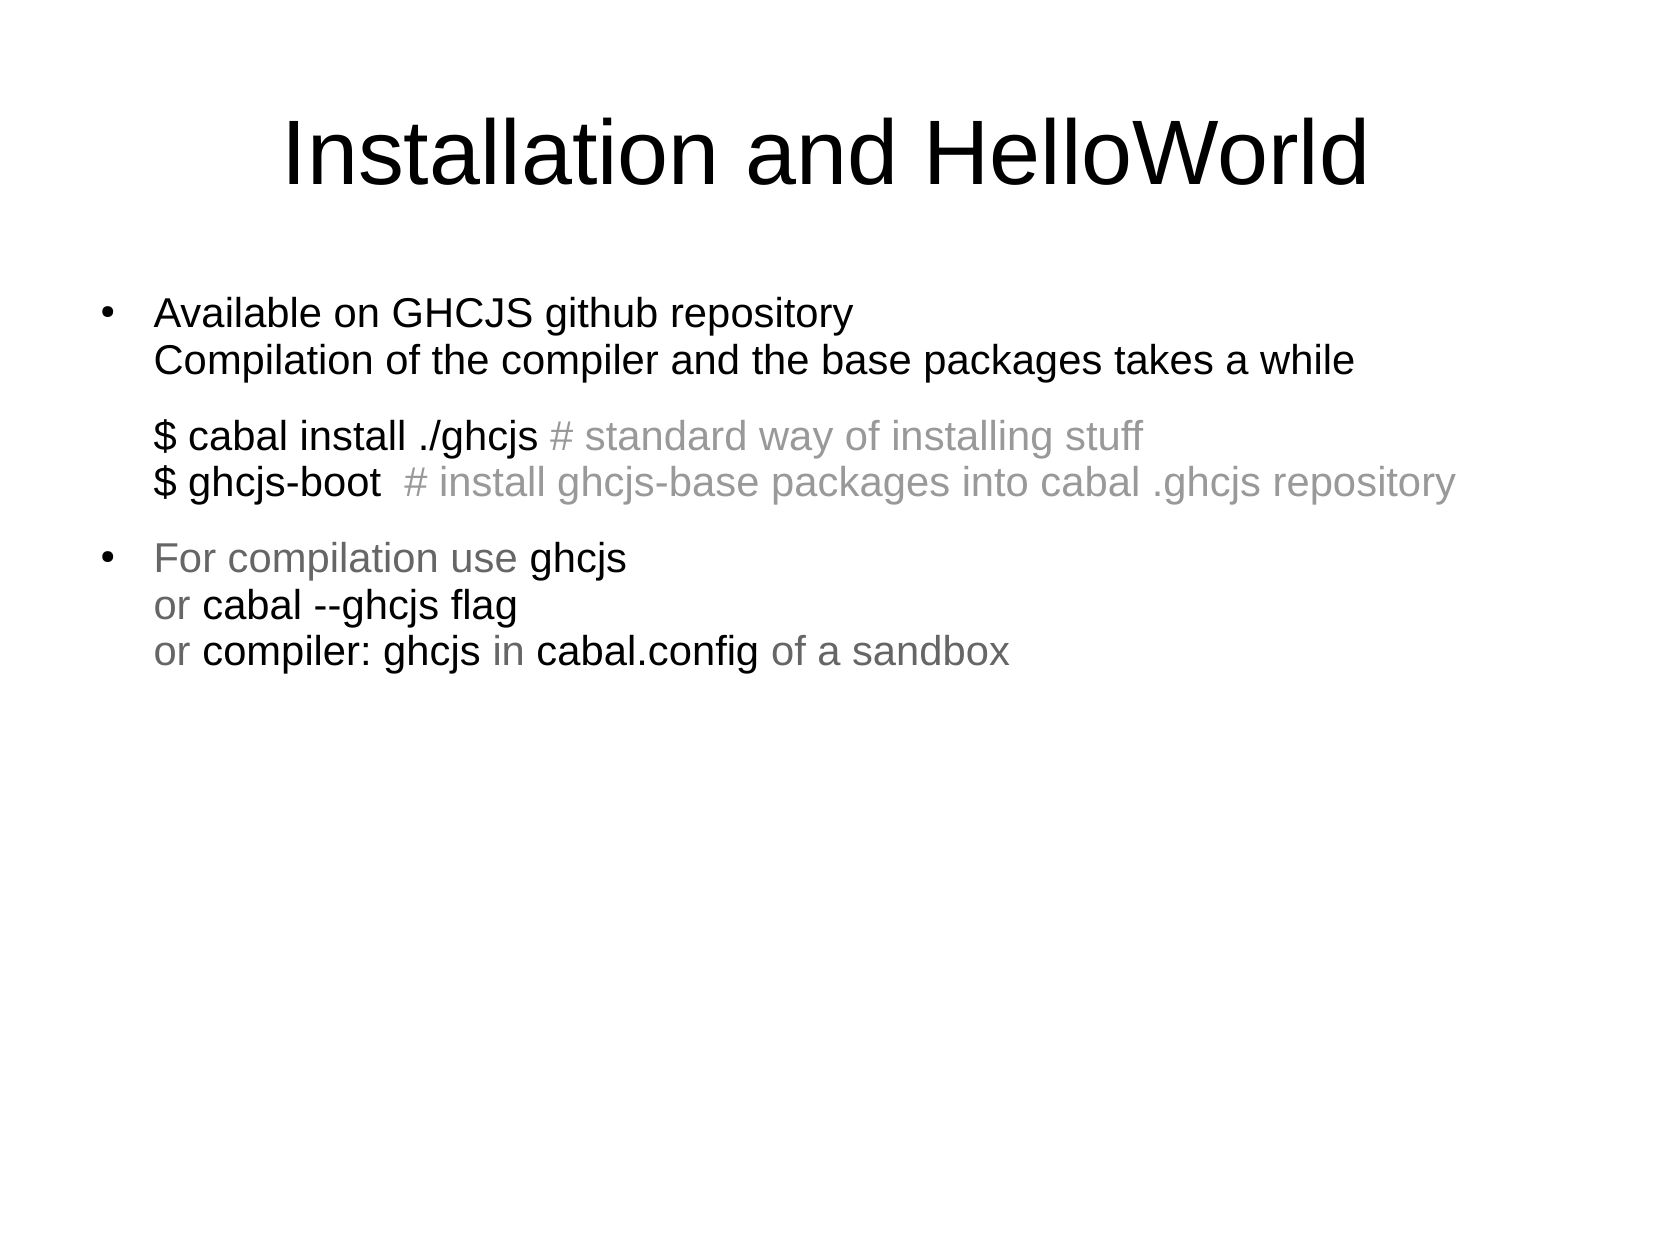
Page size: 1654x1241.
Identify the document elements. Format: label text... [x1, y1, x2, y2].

title Installation and HelloWorld [82, 49, 1571, 257]
list Available on GHCJS github repository Compilation of the compiler and the base packages takes a while $ cabal install ./ghcjs # standard way of installing stuff $ ghcjs-boot # install ghcjs-base packages into cabal .ghcjs repository For compilation use ghcjs or cabal --ghcjs flag or compiler: ghcjs in cabal.config of a sandbox [82, 290, 1571, 1010]
